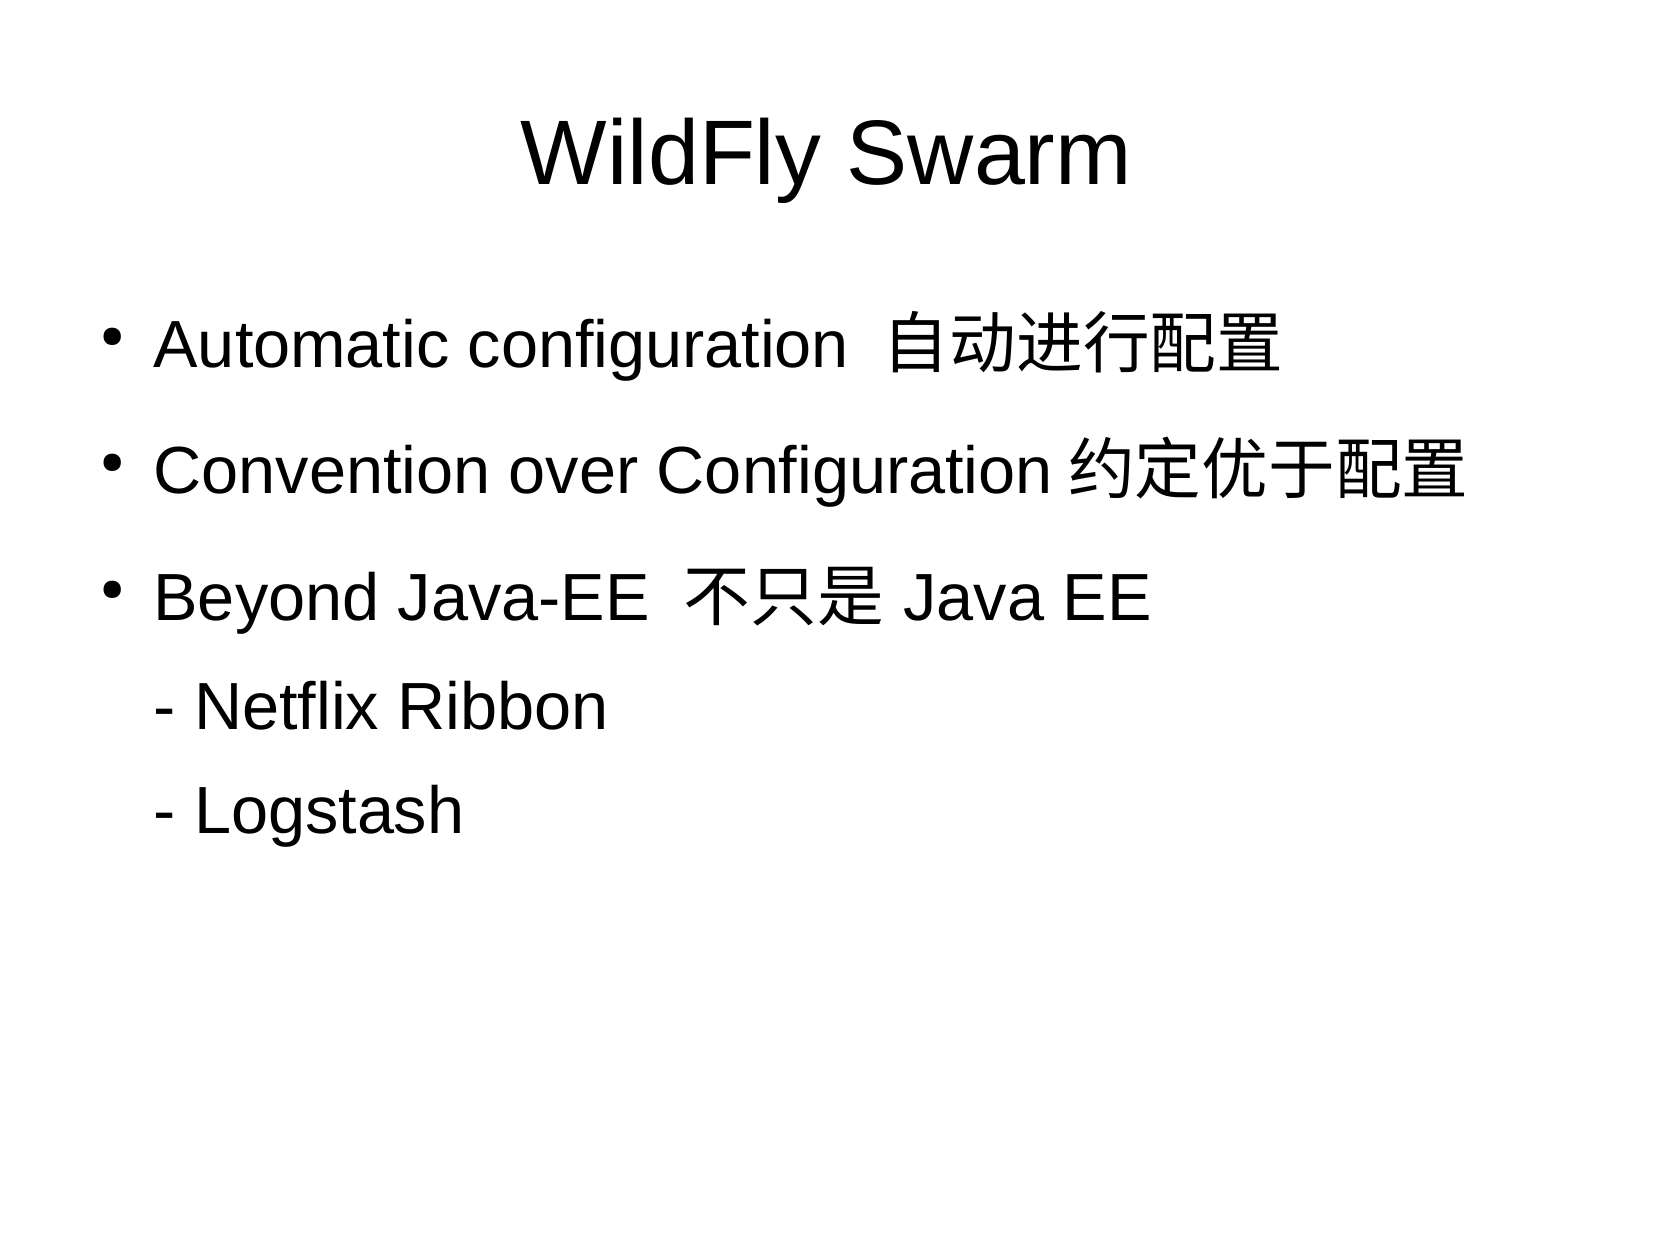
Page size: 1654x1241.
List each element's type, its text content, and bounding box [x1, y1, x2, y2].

list Automatic configuration 自动进行配置 Convention over Configuration约定优于配置 Beyond Java-EE 不只是Java EE - Netflix Ribbon - Logstash [82, 290, 1571, 1010]
title WildFly Swarm [82, 49, 1571, 257]
